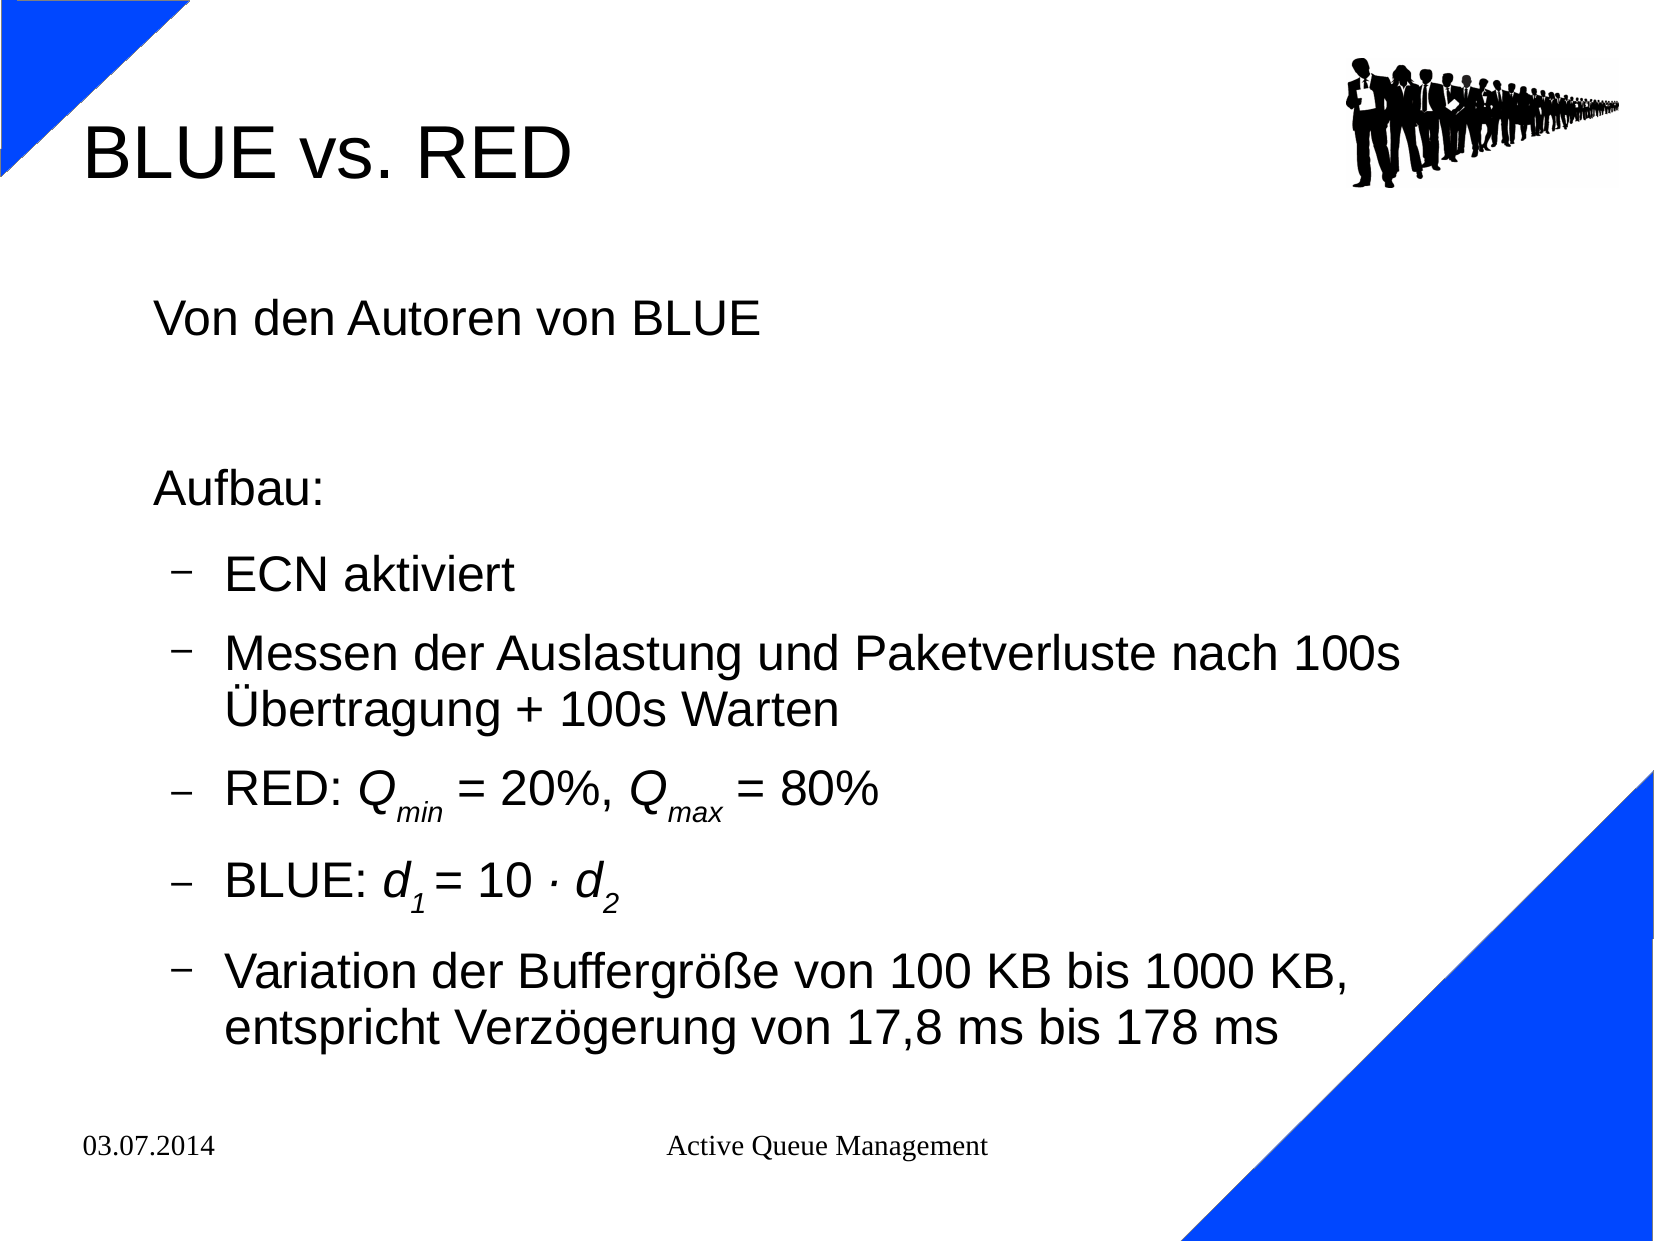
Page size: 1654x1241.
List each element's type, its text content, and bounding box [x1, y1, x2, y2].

text_box [0, 0, 190, 177]
text_box [1180, 770, 1654, 1241]
list Von den Autoren von BLUE Aufbau: ECN aktiviert Messen der Auslastung und Paketverluste nach 100s Übertragung + 100s Warten RED: Qmin = 20%, Qmax = 80% BLUE: d1 = 10 ∙ d2 Variation der Buffergröße von 100 KB bis 1000 KB, entspricht Verzögerung von 17,8 ms bis 178 ms [82, 290, 1571, 1109]
picture [1346, 58, 1619, 188]
title BLUE vs. RED [82, 49, 1571, 257]
